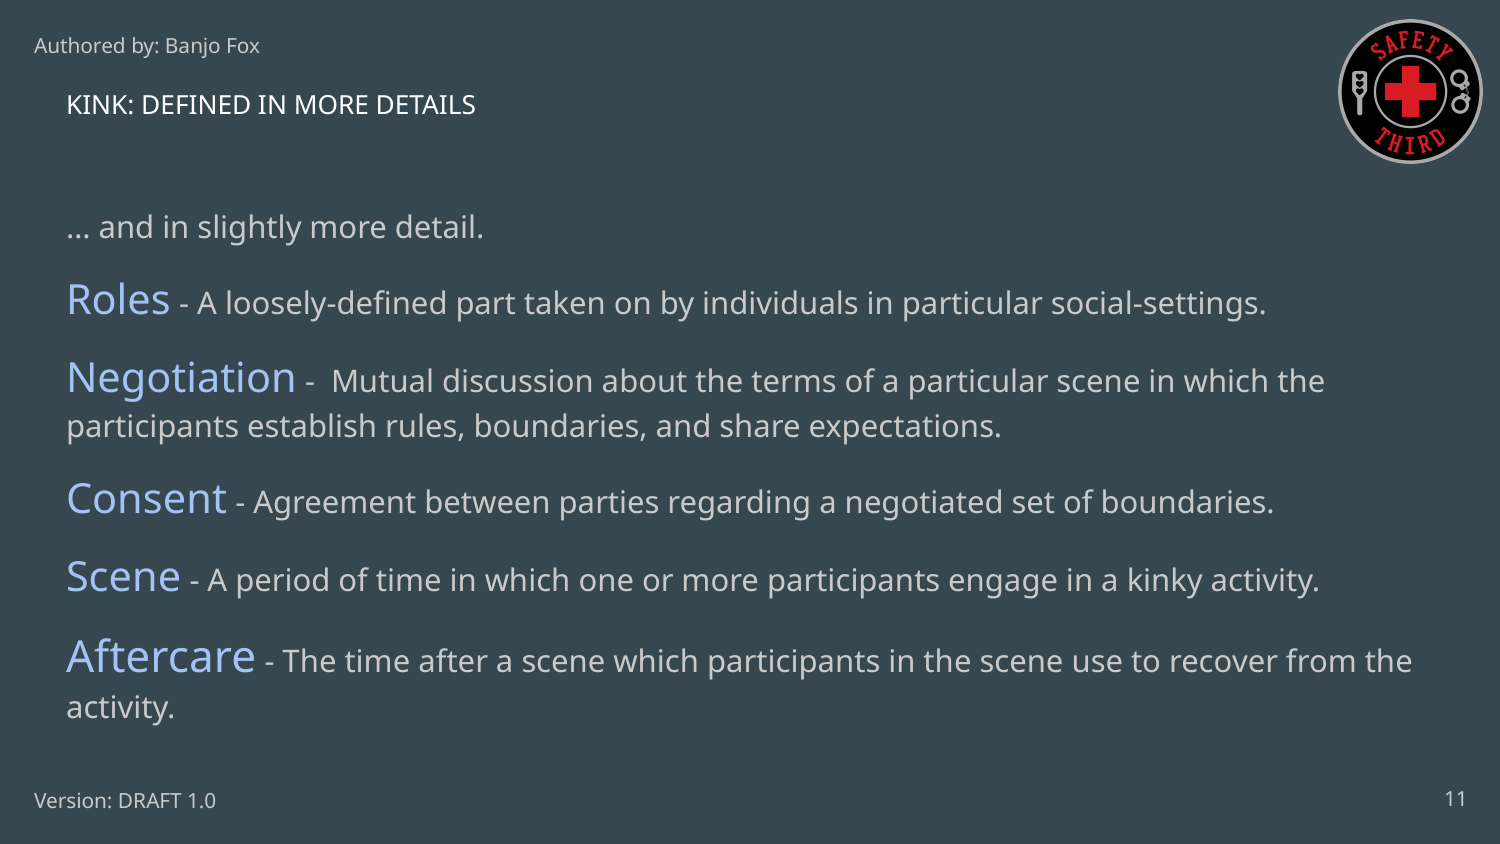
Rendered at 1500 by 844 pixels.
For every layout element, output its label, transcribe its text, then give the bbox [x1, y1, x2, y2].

slide_number <number> [1392, 767, 1483, 833]
picture [1338, 19, 1483, 164]
title KINK: DEFINED IN MORE DETAILS [51, 72, 1319, 167]
list … and in slightly more detail. Roles - A loosely-defined part taken on by individuals in particular social-settings. Negotiation - Mutual discussion about the terms of a particular scene in which the participants establish rules, boundaries, and share expectations. Consent - Agreement between parties regarding a negotiated set of boundaries. Scene - A period of time in which one or more participants engage in a kinky activity. Aftercare - The time after a scene which participants in the scene use to recover from the activity. [51, 187, 1449, 748]
